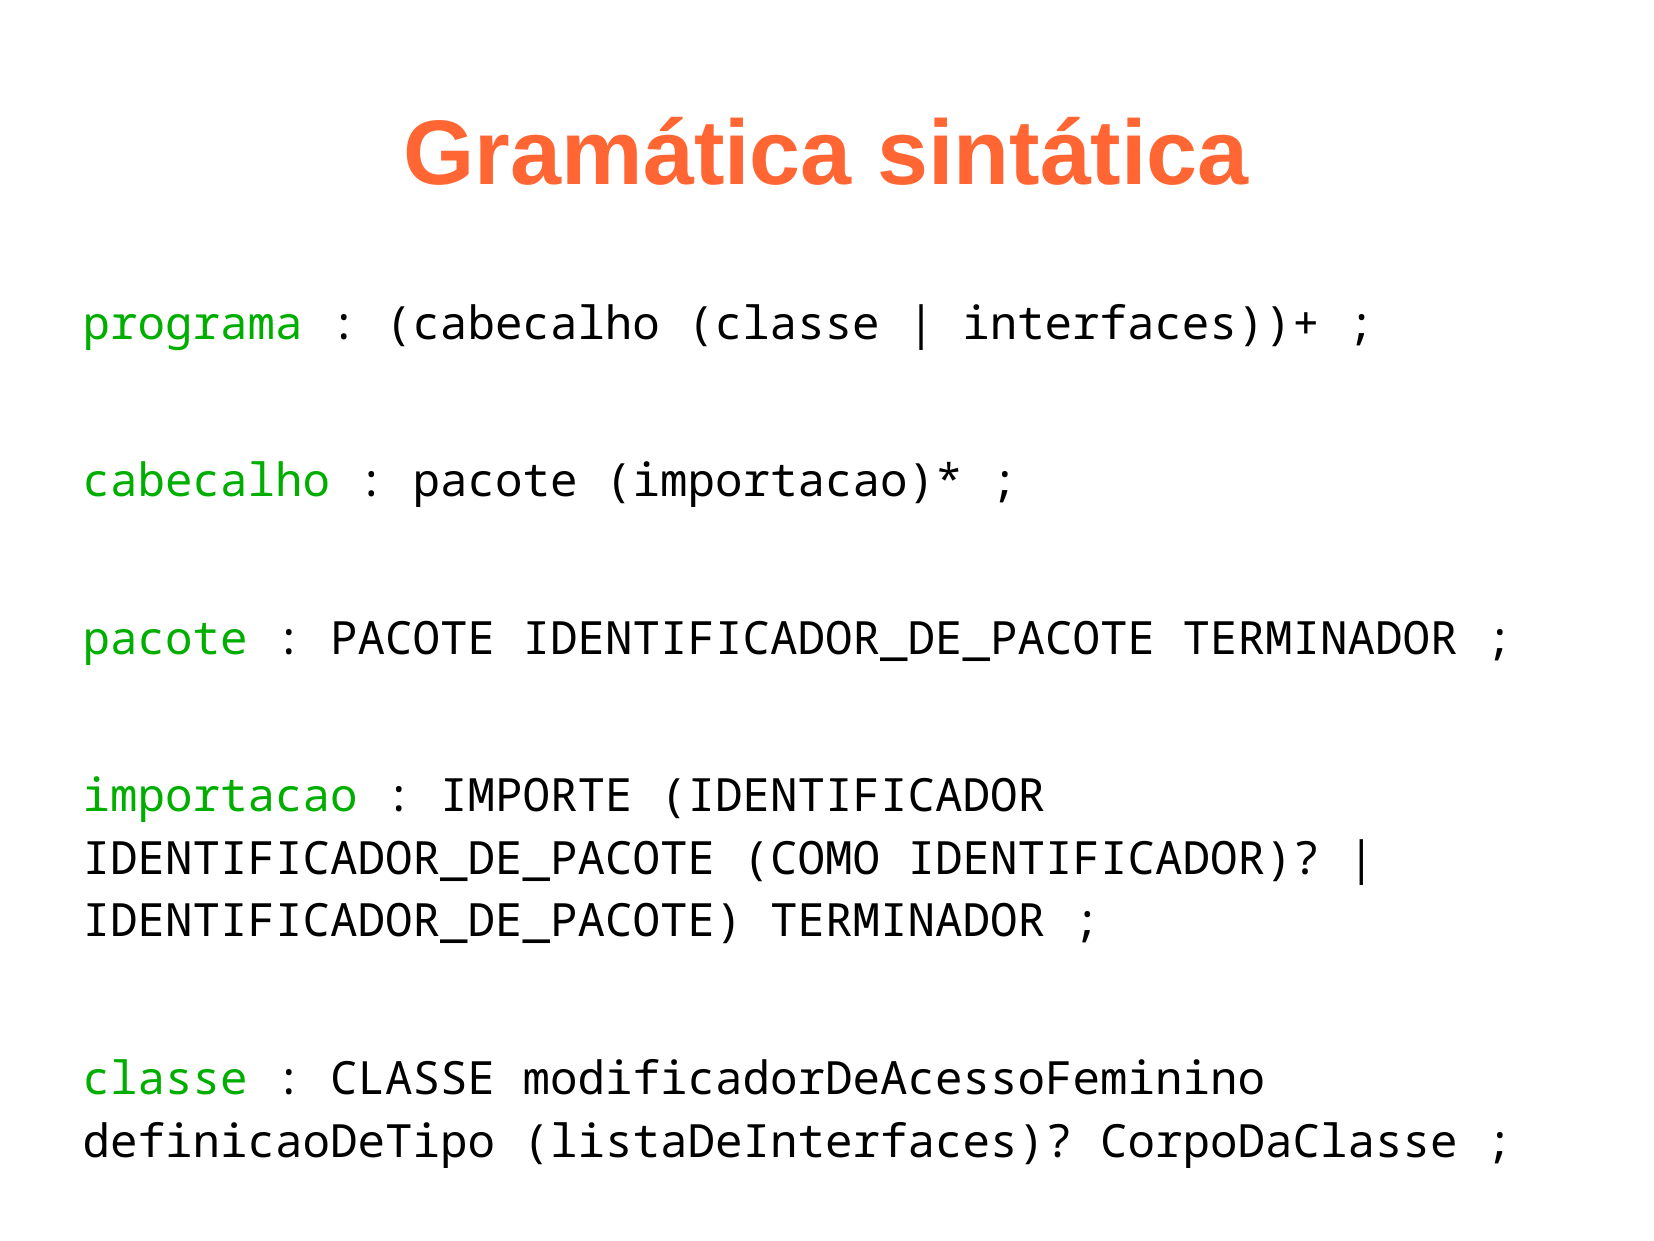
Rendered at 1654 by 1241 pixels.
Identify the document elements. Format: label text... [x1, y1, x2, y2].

list programa : (cabecalho (classe | interfaces))+ ; cabecalho : pacote (importacao)* ; pacote : PACOTE IDENTIFICADOR_DE_PACOTE TERMINADOR ; importacao : IMPORTE (IDENTIFICADOR IDENTIFICADOR_DE_PACOTE (COMO IDENTIFICADOR)? | IDENTIFICADOR_DE_PACOTE) TERMINADOR ; classe : CLASSE modificadorDeAcessoFeminino definicaoDeTipo (listaDeInterfaces)? CorpoDaClasse ; [82, 290, 1538, 1193]
title Gramática sintática [82, 49, 1571, 257]
